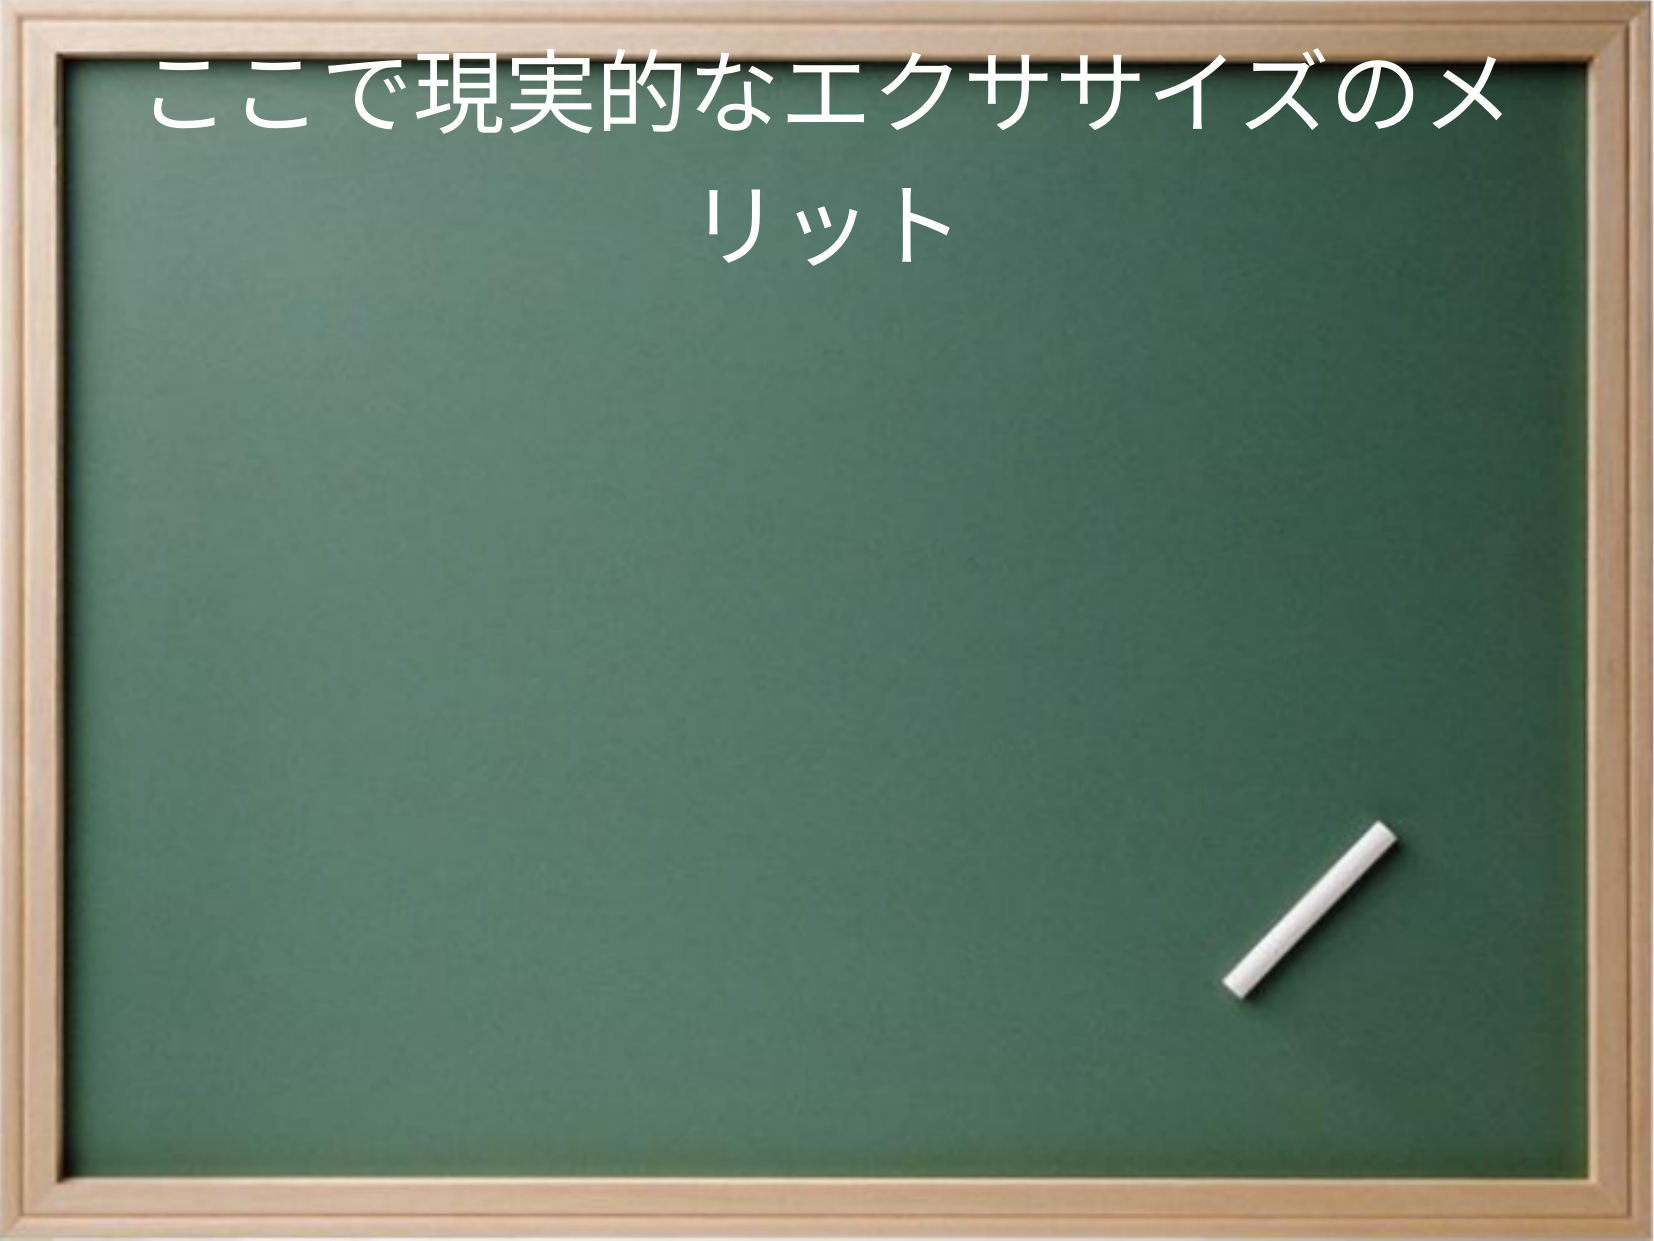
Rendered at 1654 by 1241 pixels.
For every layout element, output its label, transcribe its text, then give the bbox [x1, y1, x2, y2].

picture [0, 0, 1654, 1241]
title ここで現実的なエクササイズのメリット [82, 15, 1571, 291]
